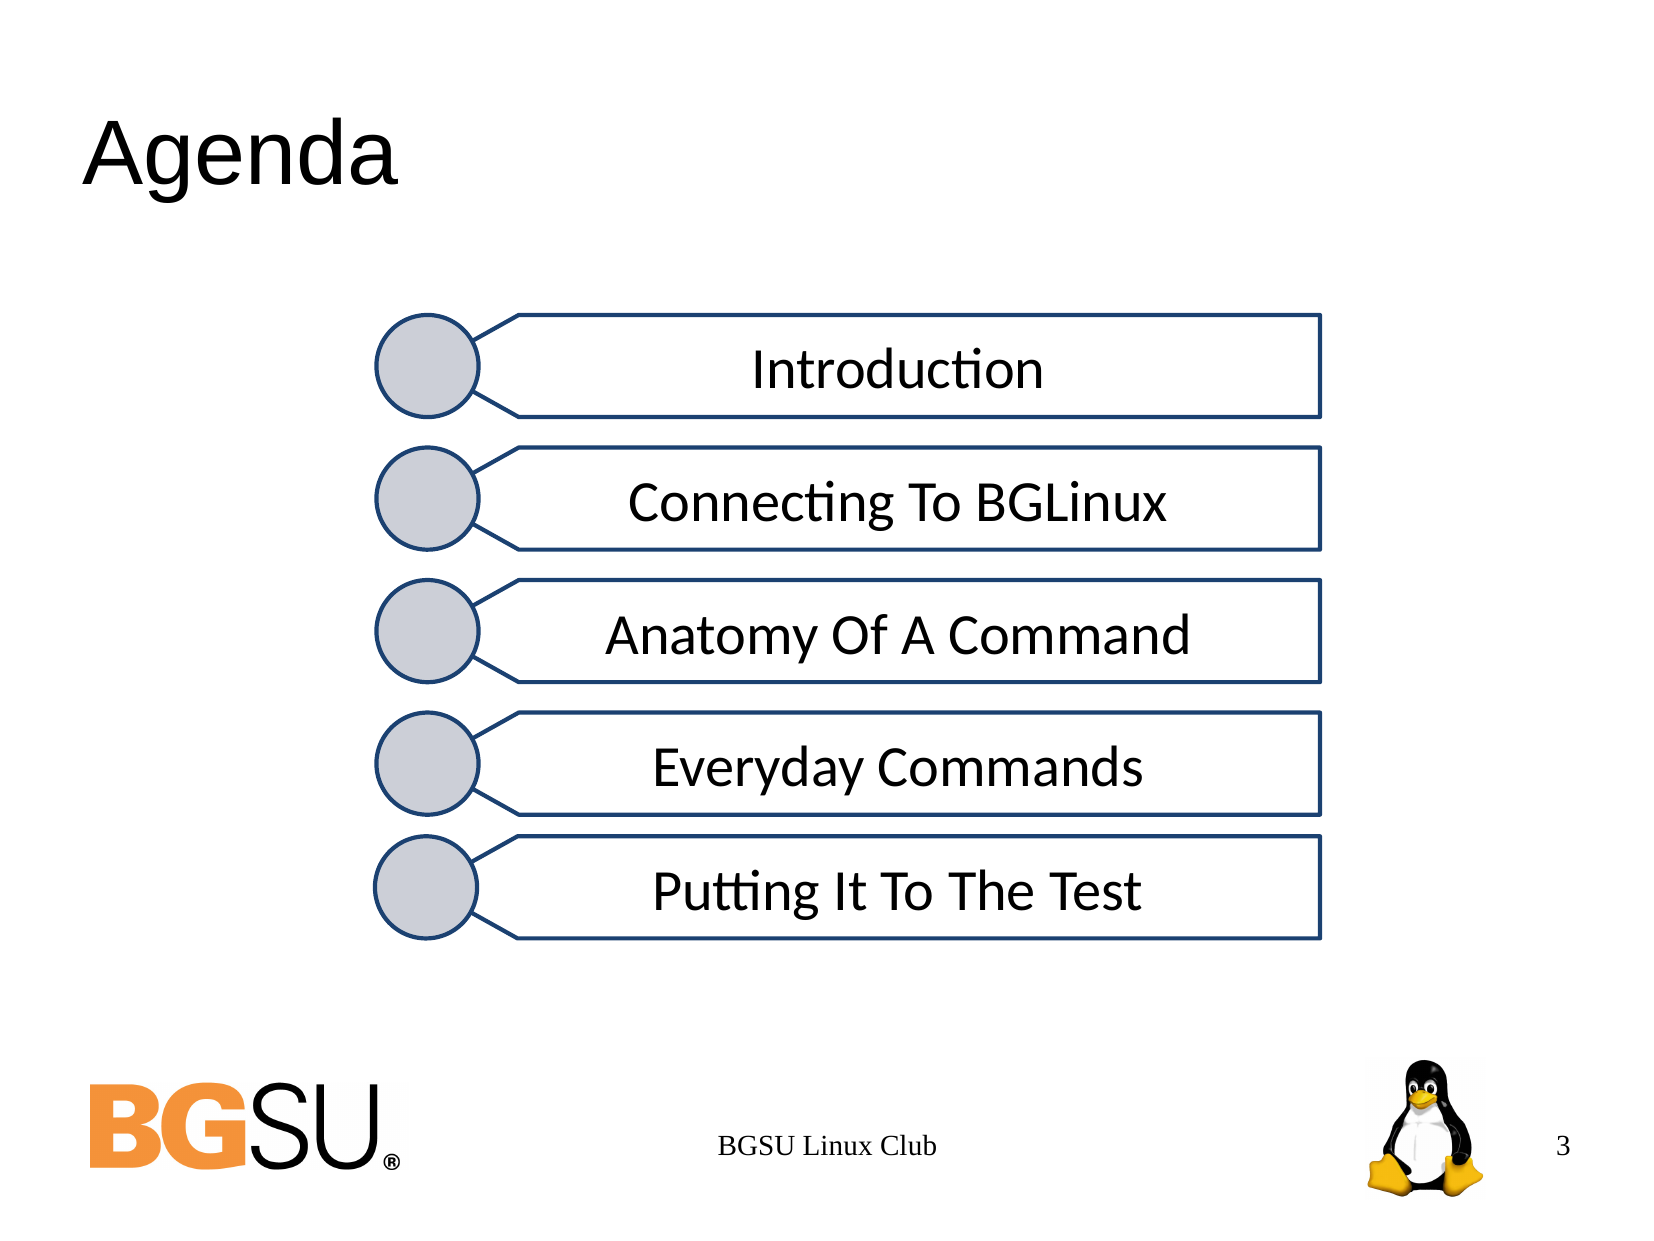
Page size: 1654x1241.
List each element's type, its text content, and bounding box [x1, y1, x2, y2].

text_box [376, 712, 479, 815]
text_box Connecting To BGLinux [472, 447, 1321, 550]
text_box [376, 580, 479, 683]
title Agenda [82, 49, 1571, 257]
text_box Anatomy Of A Command [472, 580, 1321, 683]
text_box Introduction [473, 314, 1321, 418]
picture [90, 1082, 409, 1171]
text_box Everyday Commands [472, 712, 1321, 815]
text_box [376, 314, 479, 418]
text_box Putting It To The Test [471, 836, 1321, 939]
text_box [374, 836, 478, 939]
text_box [376, 447, 479, 550]
picture [1365, 1057, 1486, 1201]
